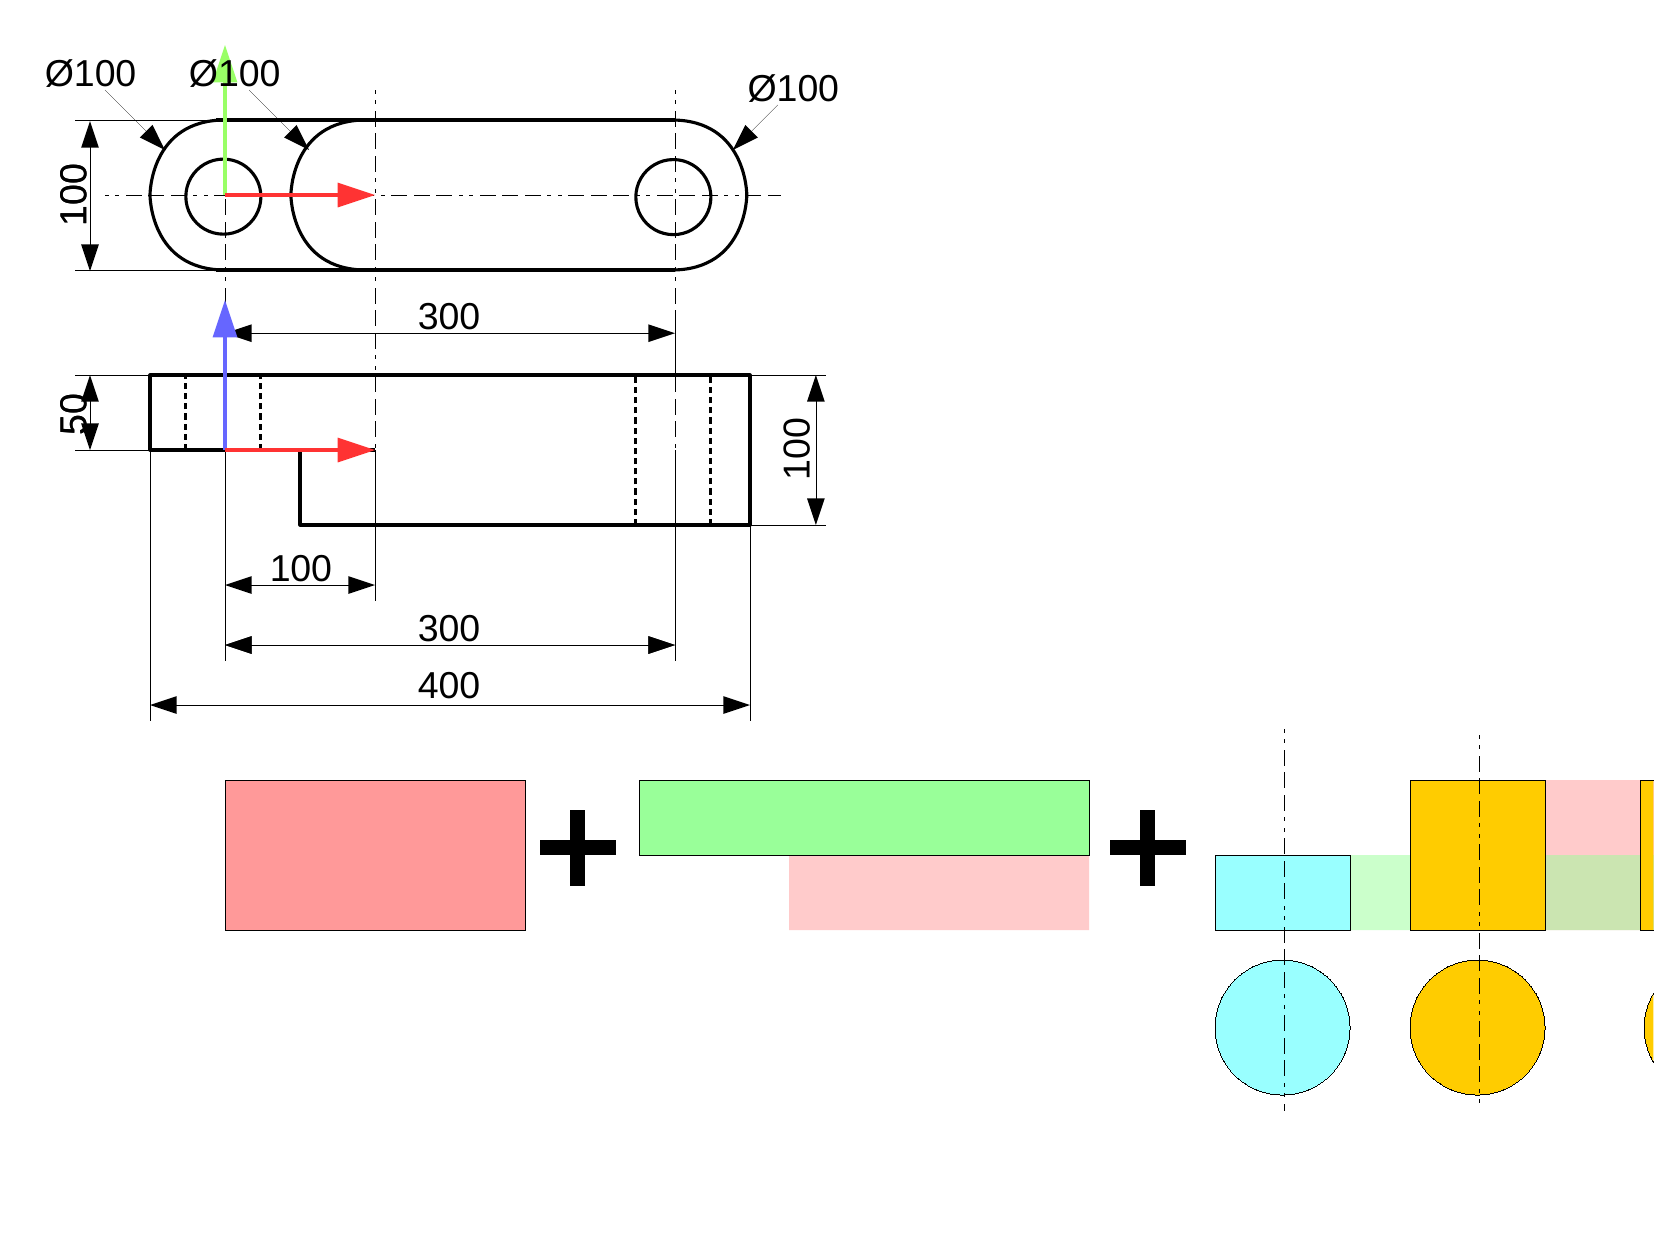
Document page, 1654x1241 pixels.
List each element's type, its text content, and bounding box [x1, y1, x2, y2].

text_box [540, 810, 616, 886]
text_box 300 [403, 288, 496, 346]
text_box [1410, 960, 1546, 1096]
text_box [1215, 960, 1351, 1096]
text_box 400 [403, 656, 496, 714]
text_box 100 [255, 540, 347, 597]
text_box [1644, 992, 1654, 1063]
text_box 100 [817, 375, 826, 496]
text_box 300 [403, 646, 496, 656]
text_box [1215, 780, 1654, 931]
text_box [225, 780, 526, 931]
text_box 100 [45, 121, 102, 242]
text_box Ø100 [174, 45, 296, 102]
text_box Ø100 [30, 45, 152, 102]
text_box 50 [45, 330, 102, 451]
text_box [639, 780, 1090, 931]
text_box 100 [768, 375, 816, 496]
text_box 300 [403, 600, 496, 645]
text_box Ø100 [732, 60, 854, 117]
text_box [1110, 810, 1186, 886]
